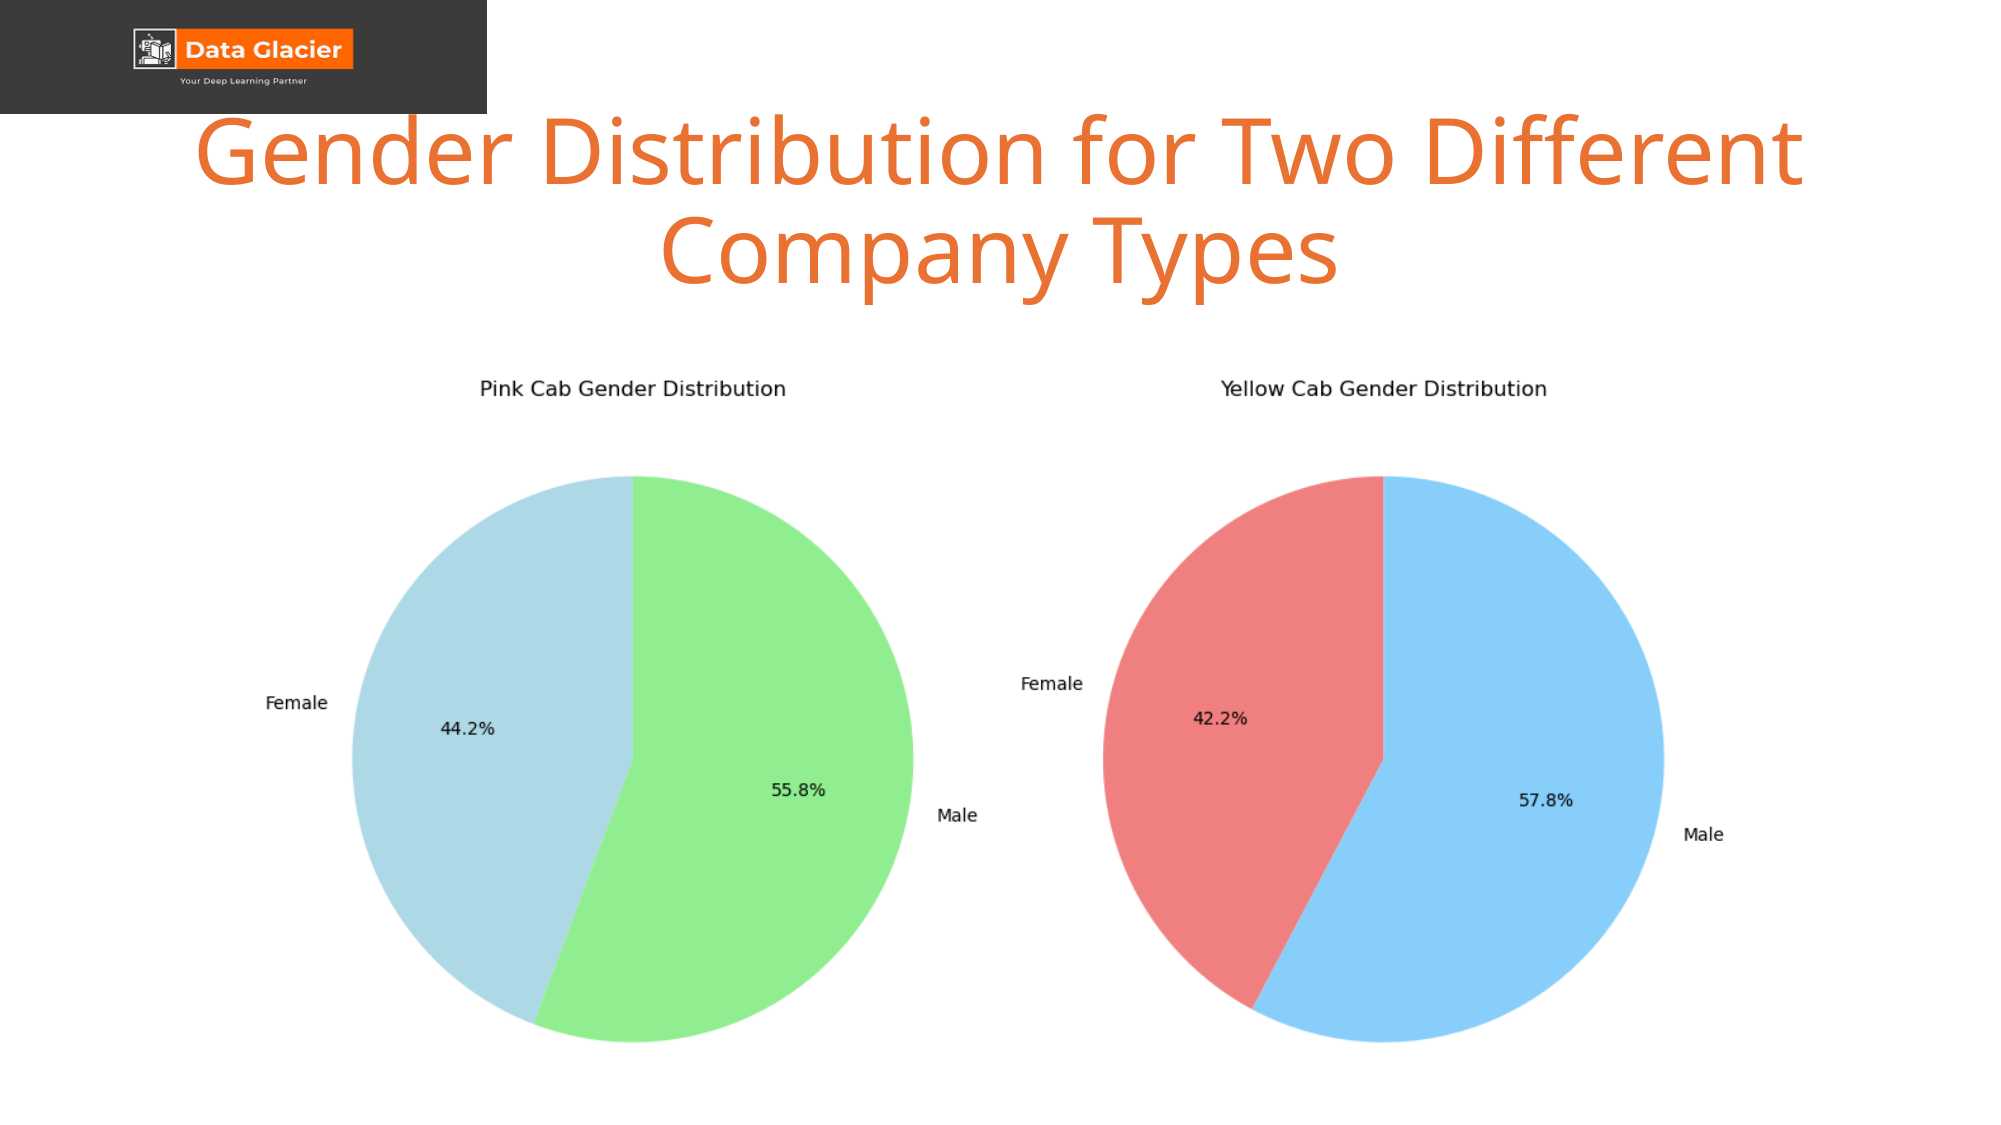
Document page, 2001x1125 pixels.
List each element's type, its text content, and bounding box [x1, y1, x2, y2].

title Gender Distribution for Two Different Company Types [137, 58, 1863, 350]
picture [253, 368, 1747, 1125]
picture [0, 0, 487, 114]
